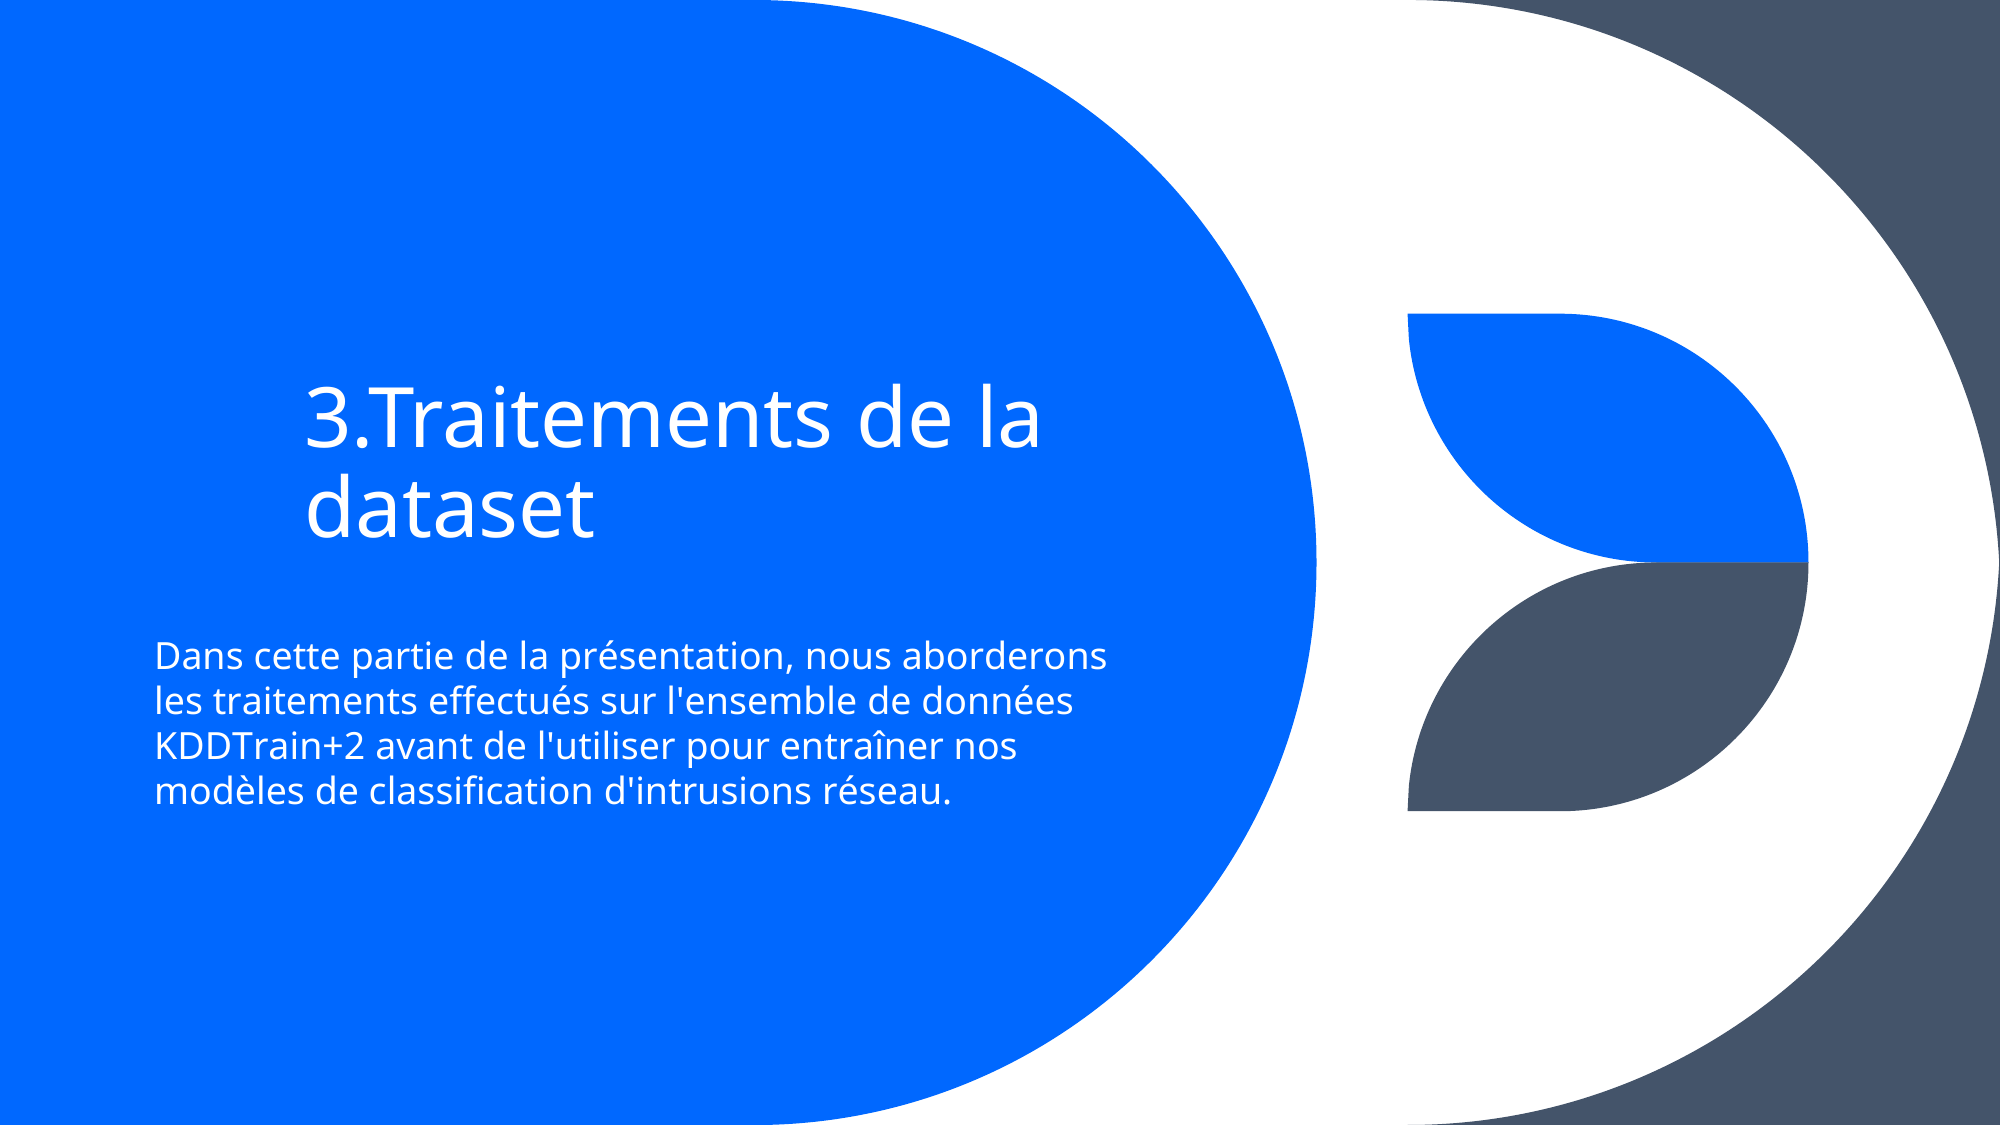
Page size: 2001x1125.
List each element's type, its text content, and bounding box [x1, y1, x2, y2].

text_box Dans cette partie de la présentation, nous aborderons les traitements effectués sur l'ensemble de données KDDTrain+2 avant de l'utiliser pour entraîner nos modèles de classification d'intrusions réseau. [139, 624, 1140, 822]
title 3.Traitements de la dataset [139, 170, 1332, 563]
